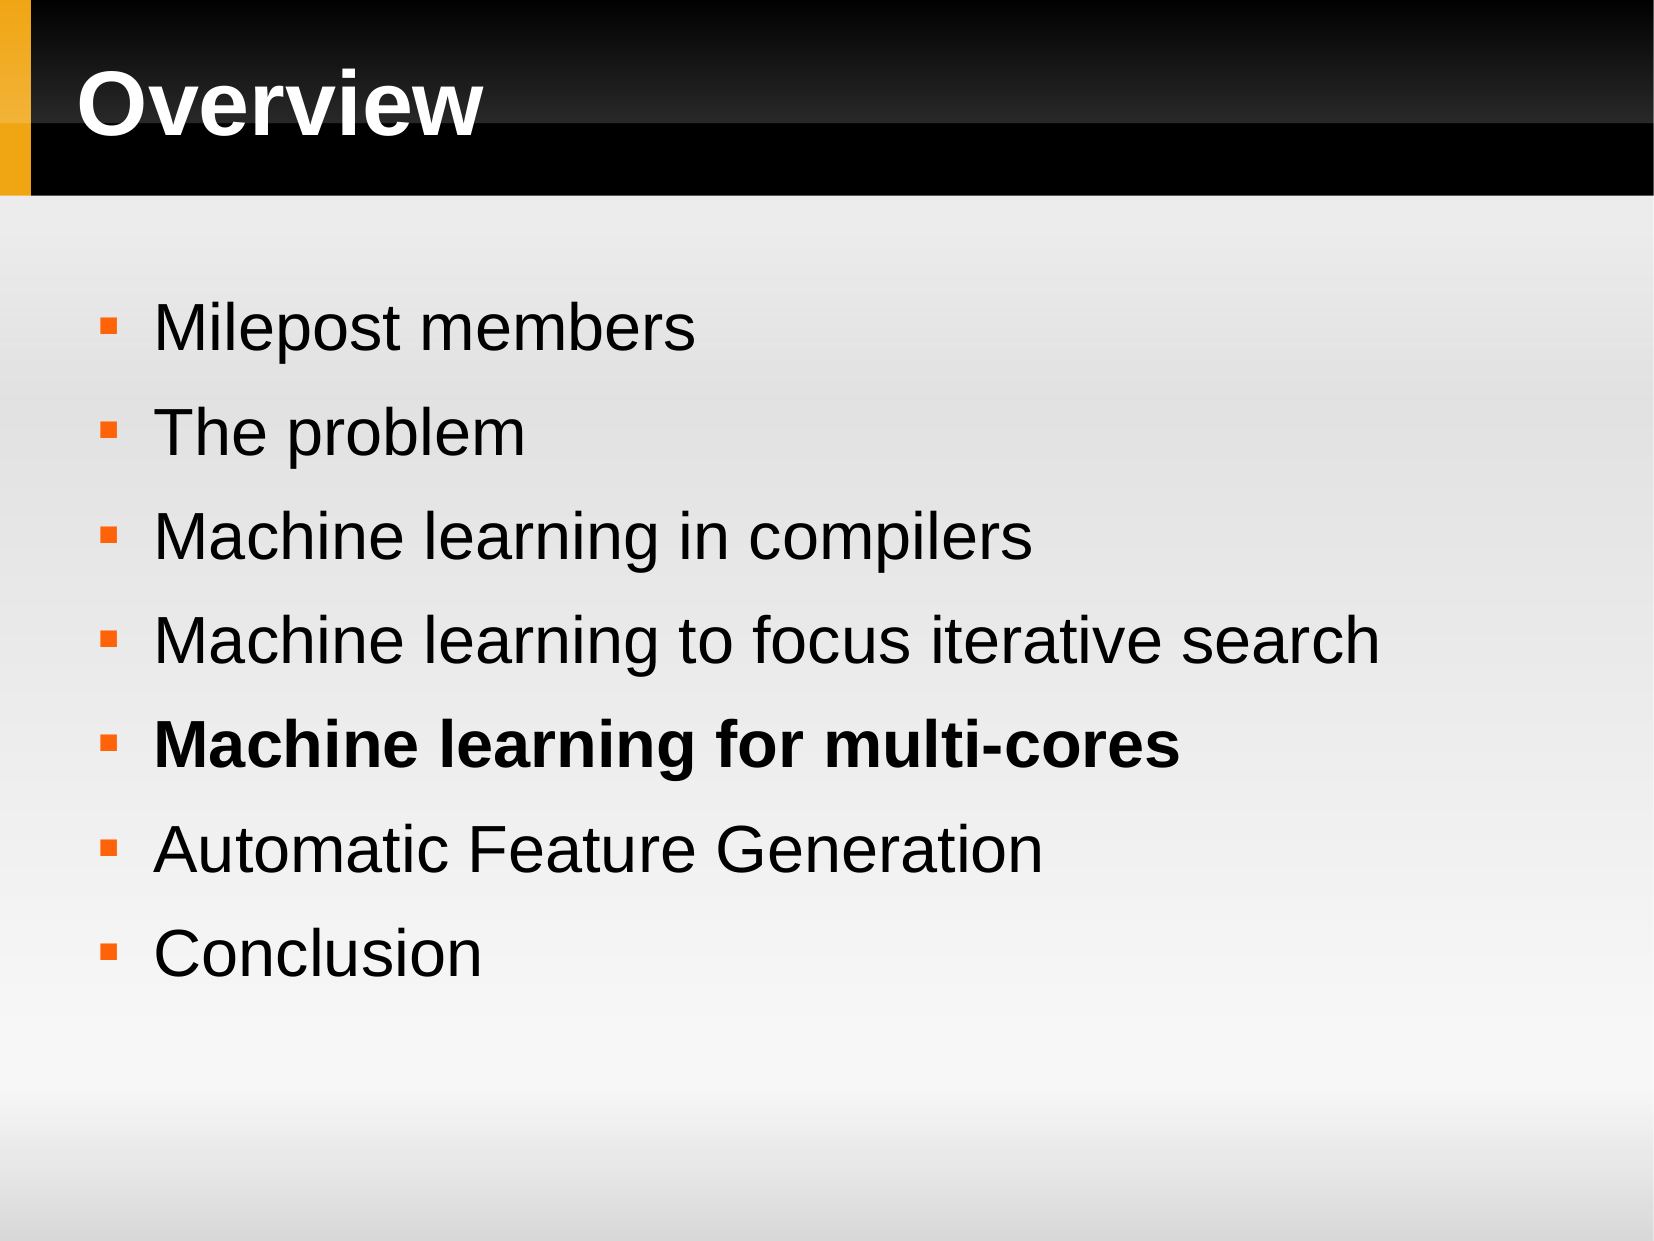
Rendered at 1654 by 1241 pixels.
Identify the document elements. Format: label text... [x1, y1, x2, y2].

list Milepost members The problem Machine learning in compilers Machine learning to focus iterative search Machine learning for multi-cores Automatic Feature Generation Conclusion [82, 290, 1571, 1094]
title Overview [76, 7, 1565, 200]
picture [0, 0, 1654, 1241]
